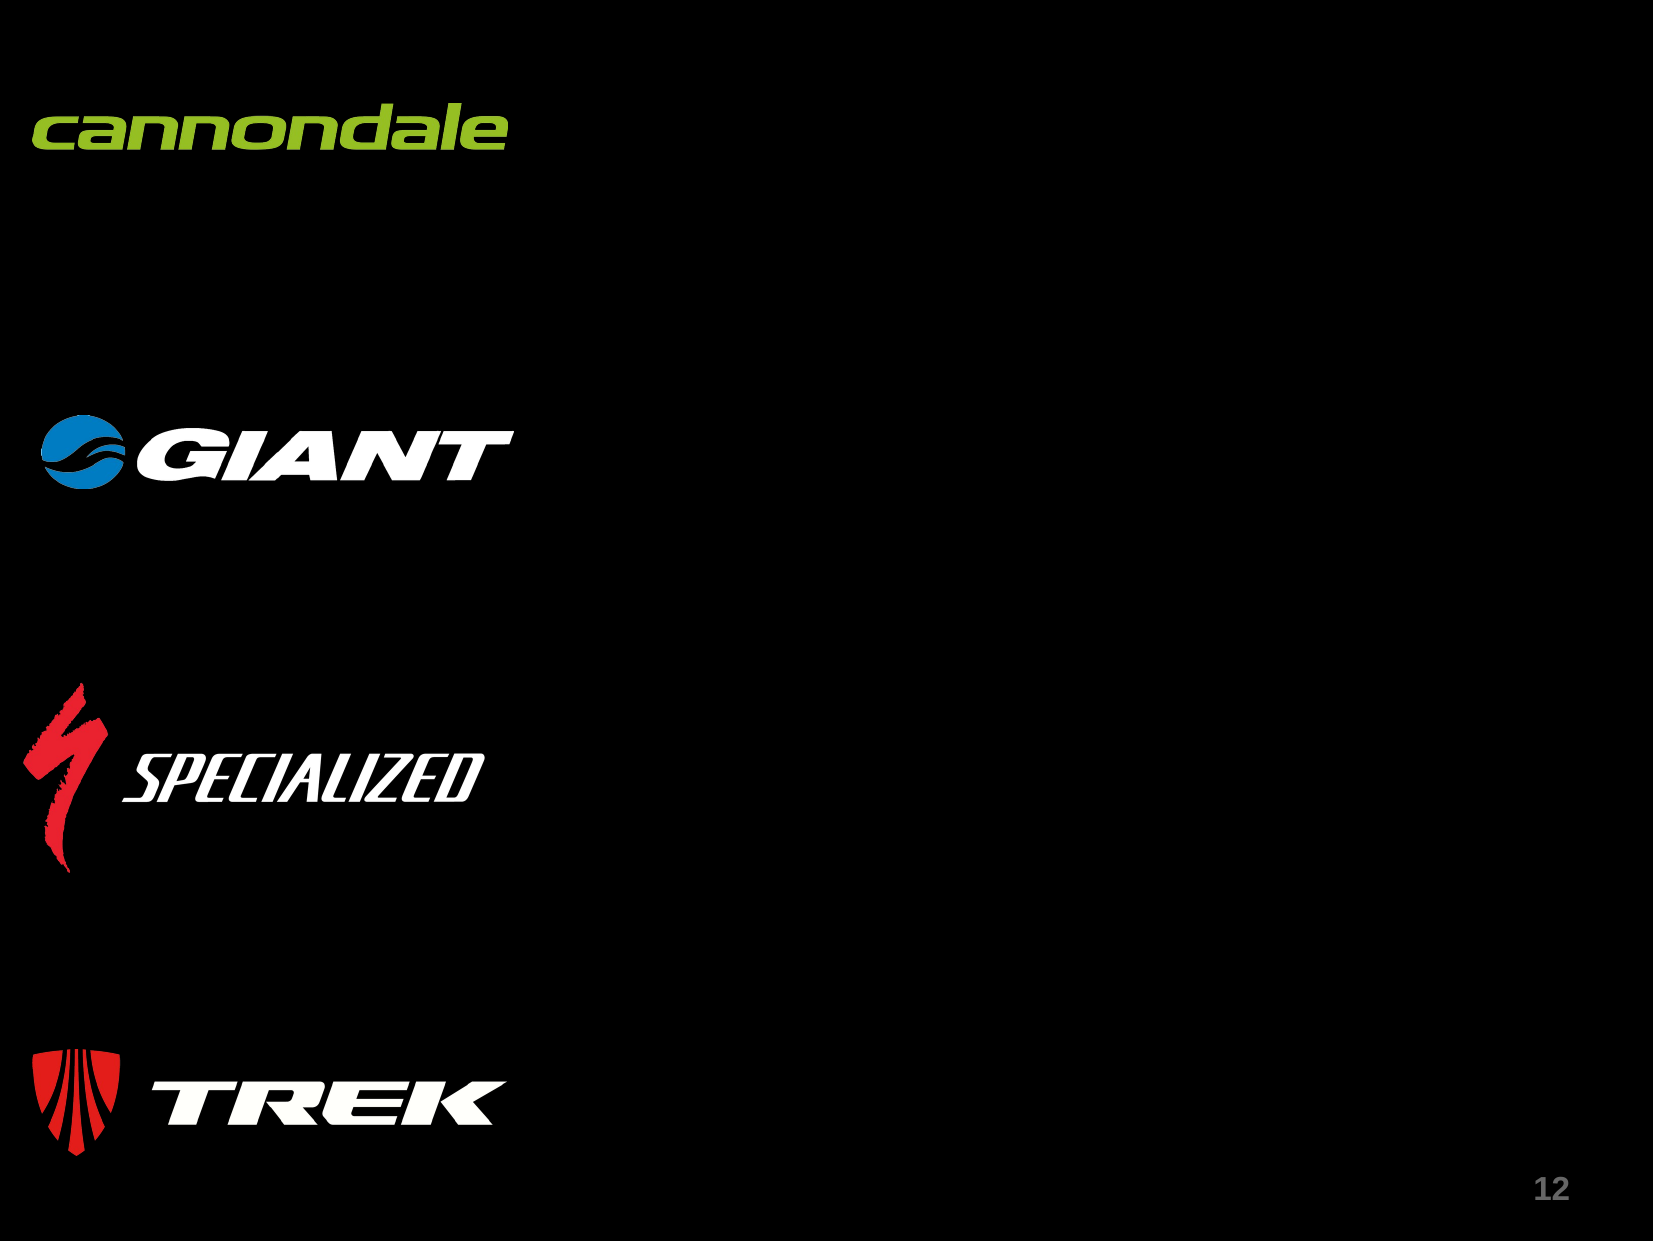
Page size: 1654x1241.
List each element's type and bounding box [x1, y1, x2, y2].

picture [32, 103, 508, 151]
picture [8, 676, 499, 879]
picture [41, 415, 514, 489]
picture [32, 1049, 508, 1156]
